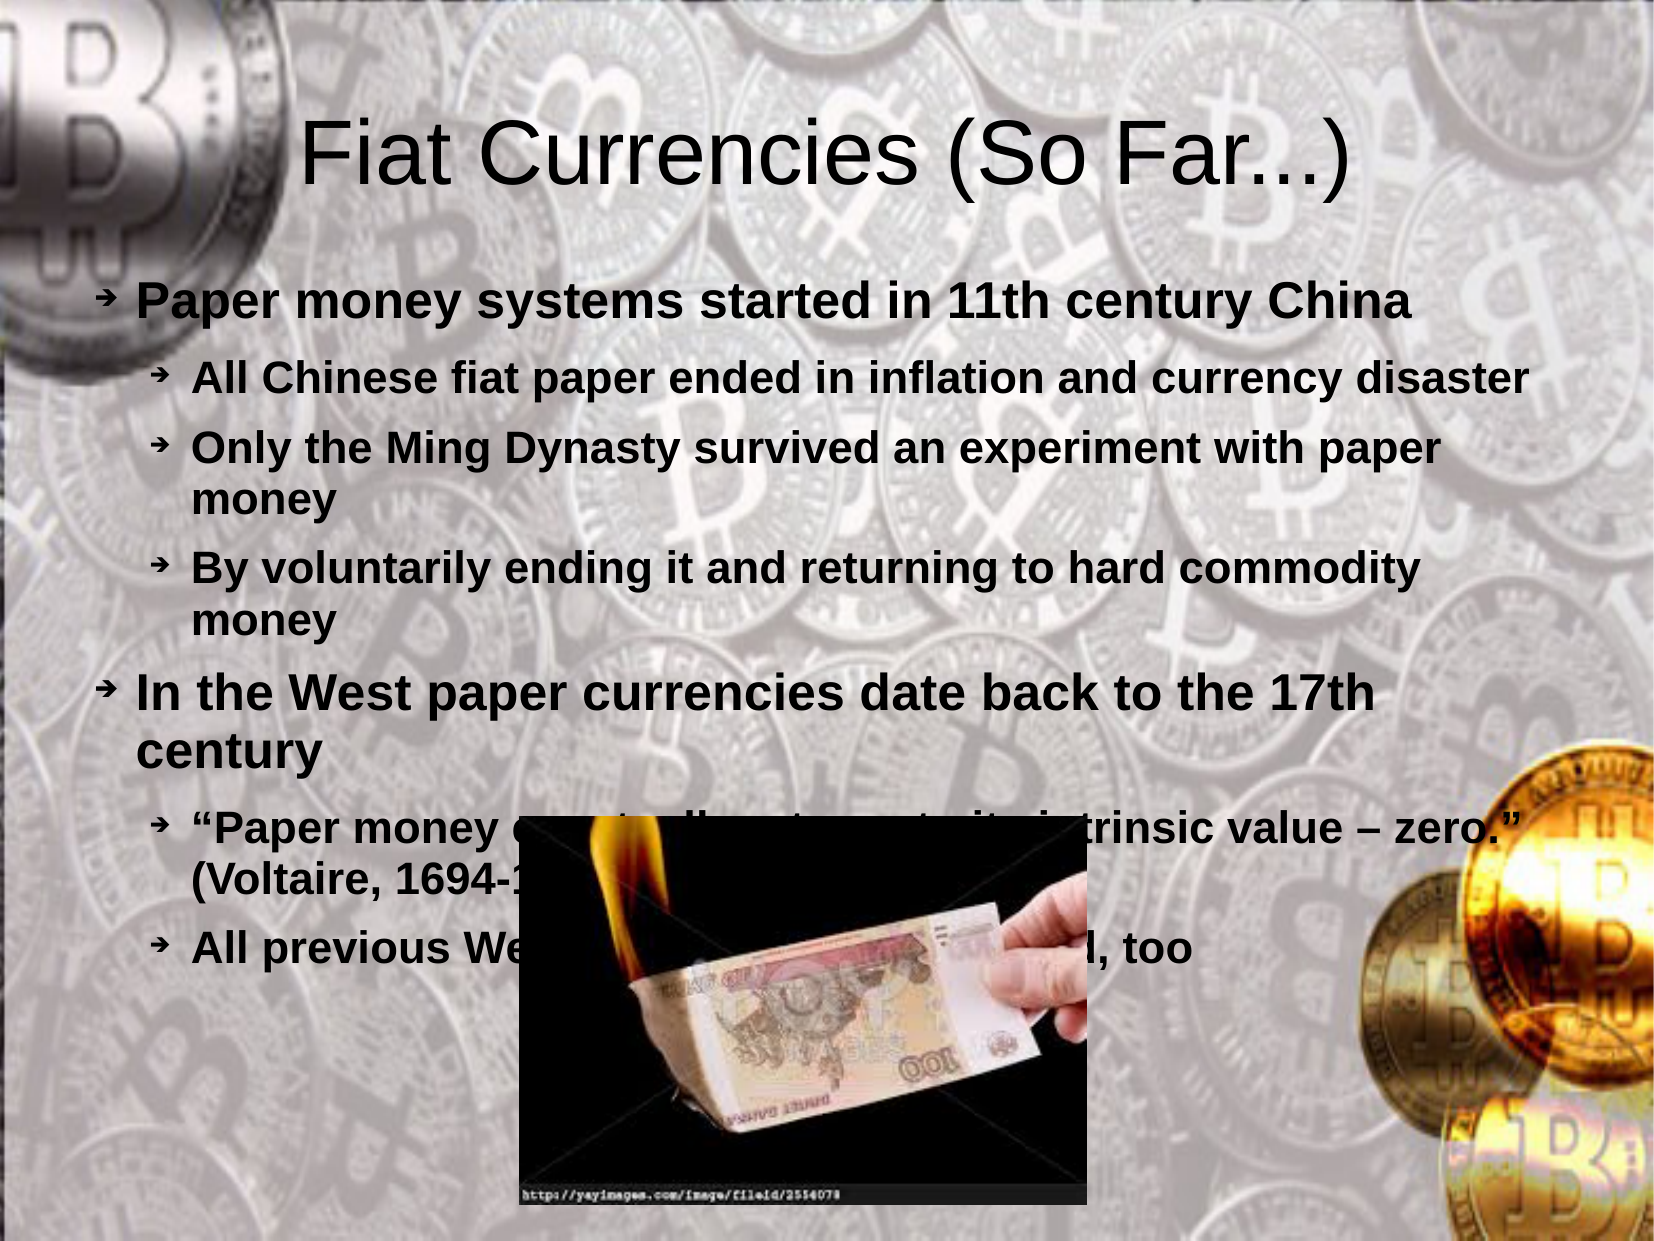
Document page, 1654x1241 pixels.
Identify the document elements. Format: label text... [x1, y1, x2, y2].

list Paper money systems started in 11th century China All Chinese fiat paper ended in inflation and currency disaster Only the Ming Dynasty survived an experiment with paper money By voluntarily ending it and returning to hard commodity money In the West paper currencies date back to the 17th century “Paper money eventually returns to its intrinsic value – zero.” (Voltaire, 1694-1778) All previous Western fiat currencies failed, too [80, 271, 1536, 991]
picture [0, 0, 1654, 1241]
title Fiat Currencies (So Far...) [82, 49, 1571, 257]
